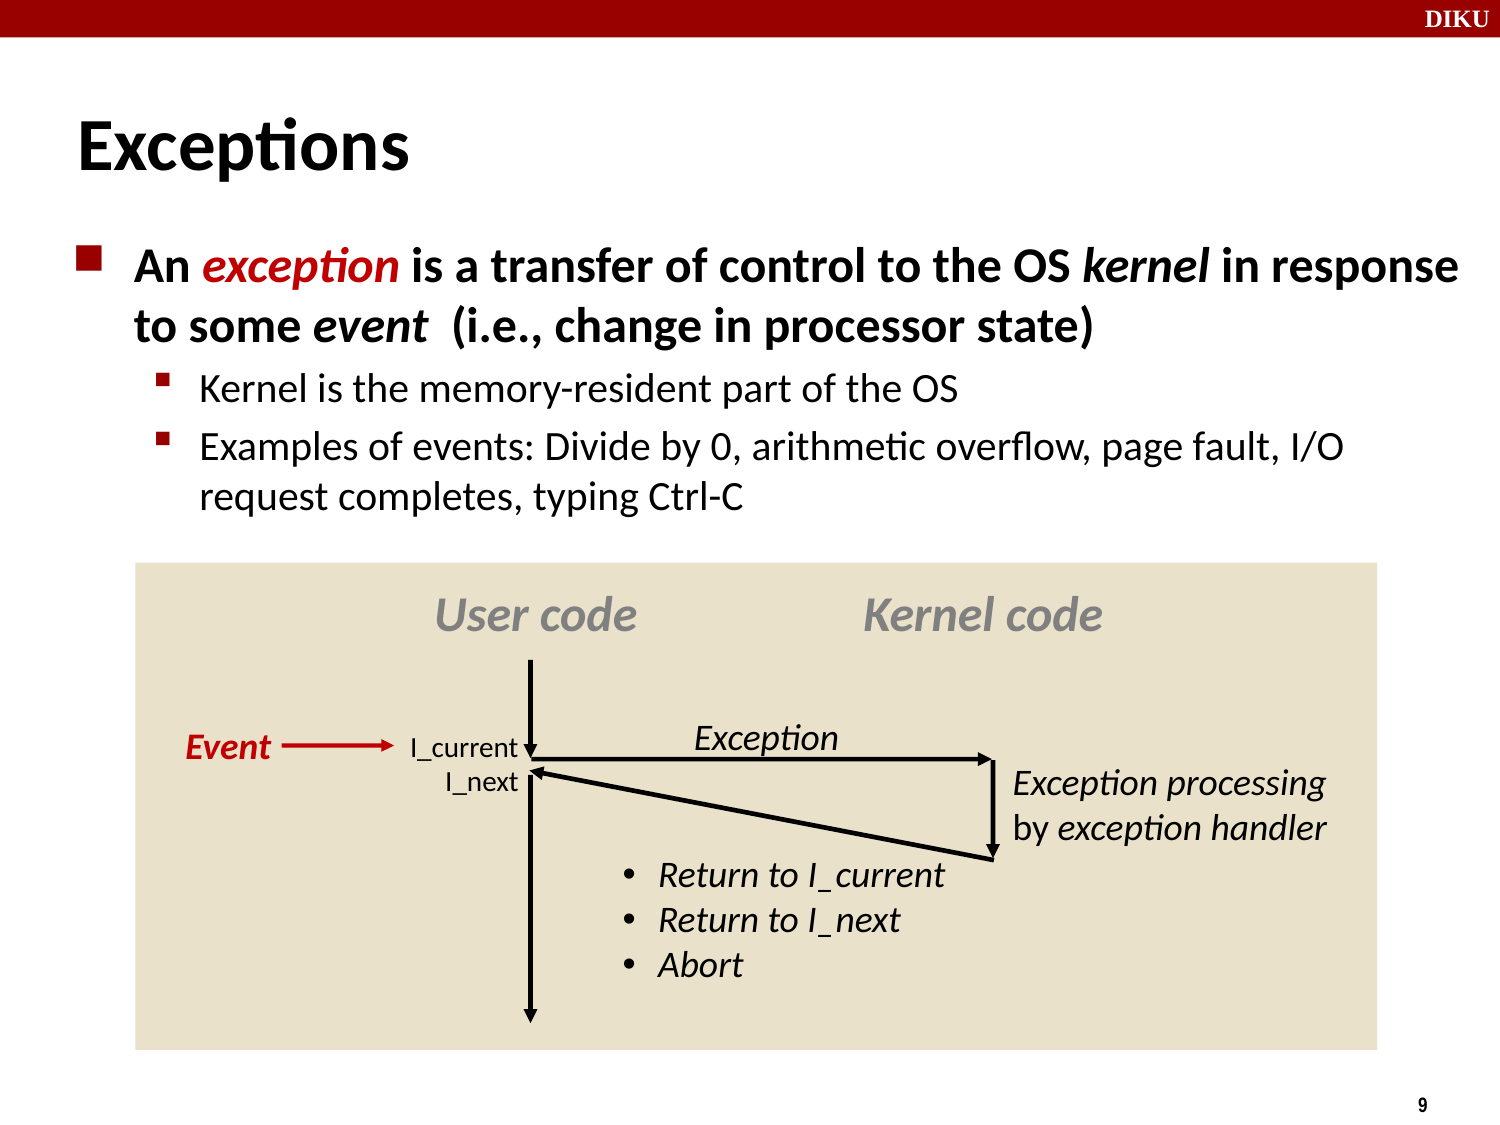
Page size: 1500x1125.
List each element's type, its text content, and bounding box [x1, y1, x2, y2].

list An exception is a transfer of control to the OS kernel in response to some event (i.e., change in processor state) Kernel is the memory-resident part of the OS Examples of events: Divide by 0, arithmetic overflow, page fault, I/O request completes, typing Ctrl-C [62, 224, 1488, 537]
text_box Return to I_current Return to I_next Abort [607, 843, 961, 993]
text_box User code [419, 574, 653, 649]
text_box Exception [678, 705, 855, 766]
title Exceptions [62, 87, 613, 182]
text_box I_next [430, 754, 534, 805]
text_box Kernel code [848, 574, 1119, 649]
text_box Event [170, 715, 303, 775]
text_box I_current [395, 721, 534, 771]
text_box [135, 562, 1378, 1050]
text_box Exception processing by exception handler [997, 750, 1350, 900]
